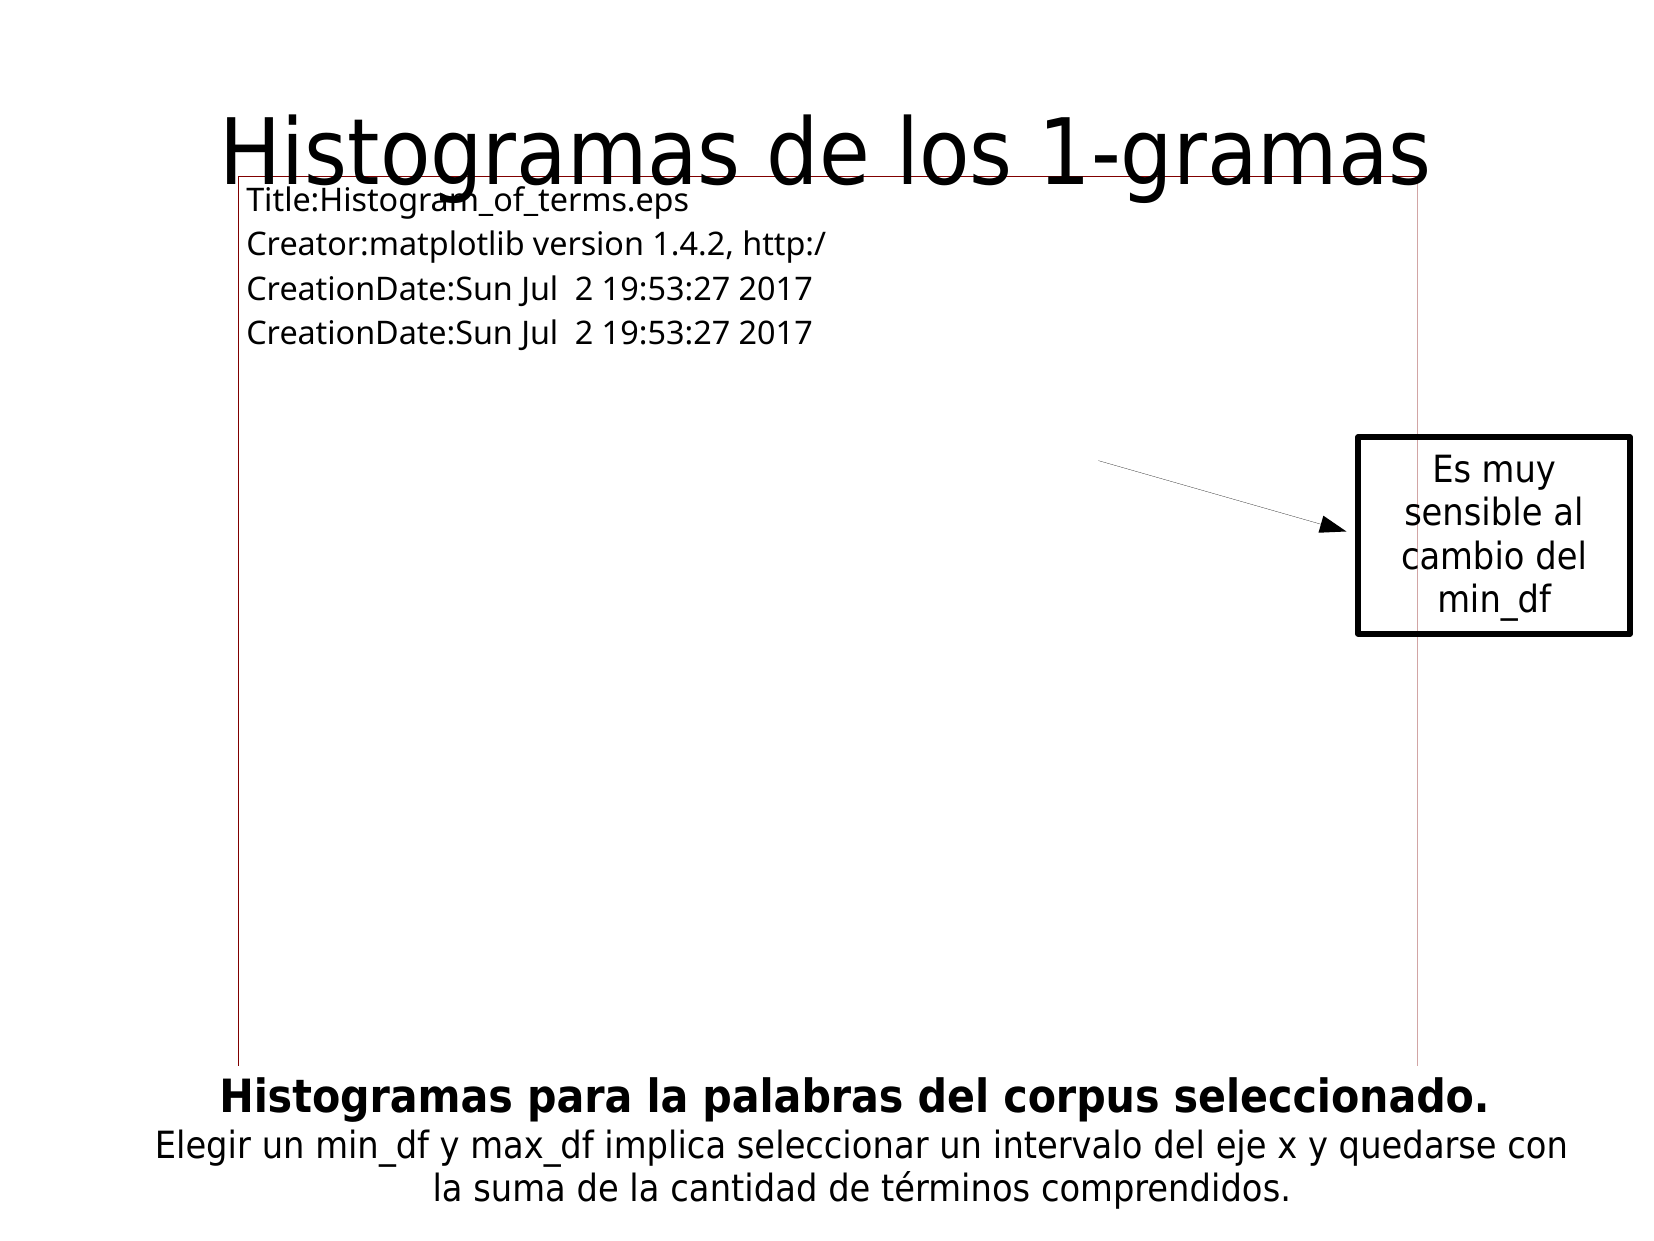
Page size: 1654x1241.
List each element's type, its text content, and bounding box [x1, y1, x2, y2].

text_box Histogramas para la palabras del corpus seleccionado. Elegir un min_df y max_df implica seleccionar un intervalo del eje x y quedarse con la suma de la cantidad de términos comprendidos. [129, 1062, 1595, 1220]
picture [236, 257, 1418, 1062]
text_box Es muy sensible al cambio del min_df [1358, 437, 1630, 634]
title Histogramas de los 1-gramas [82, 49, 1571, 257]
